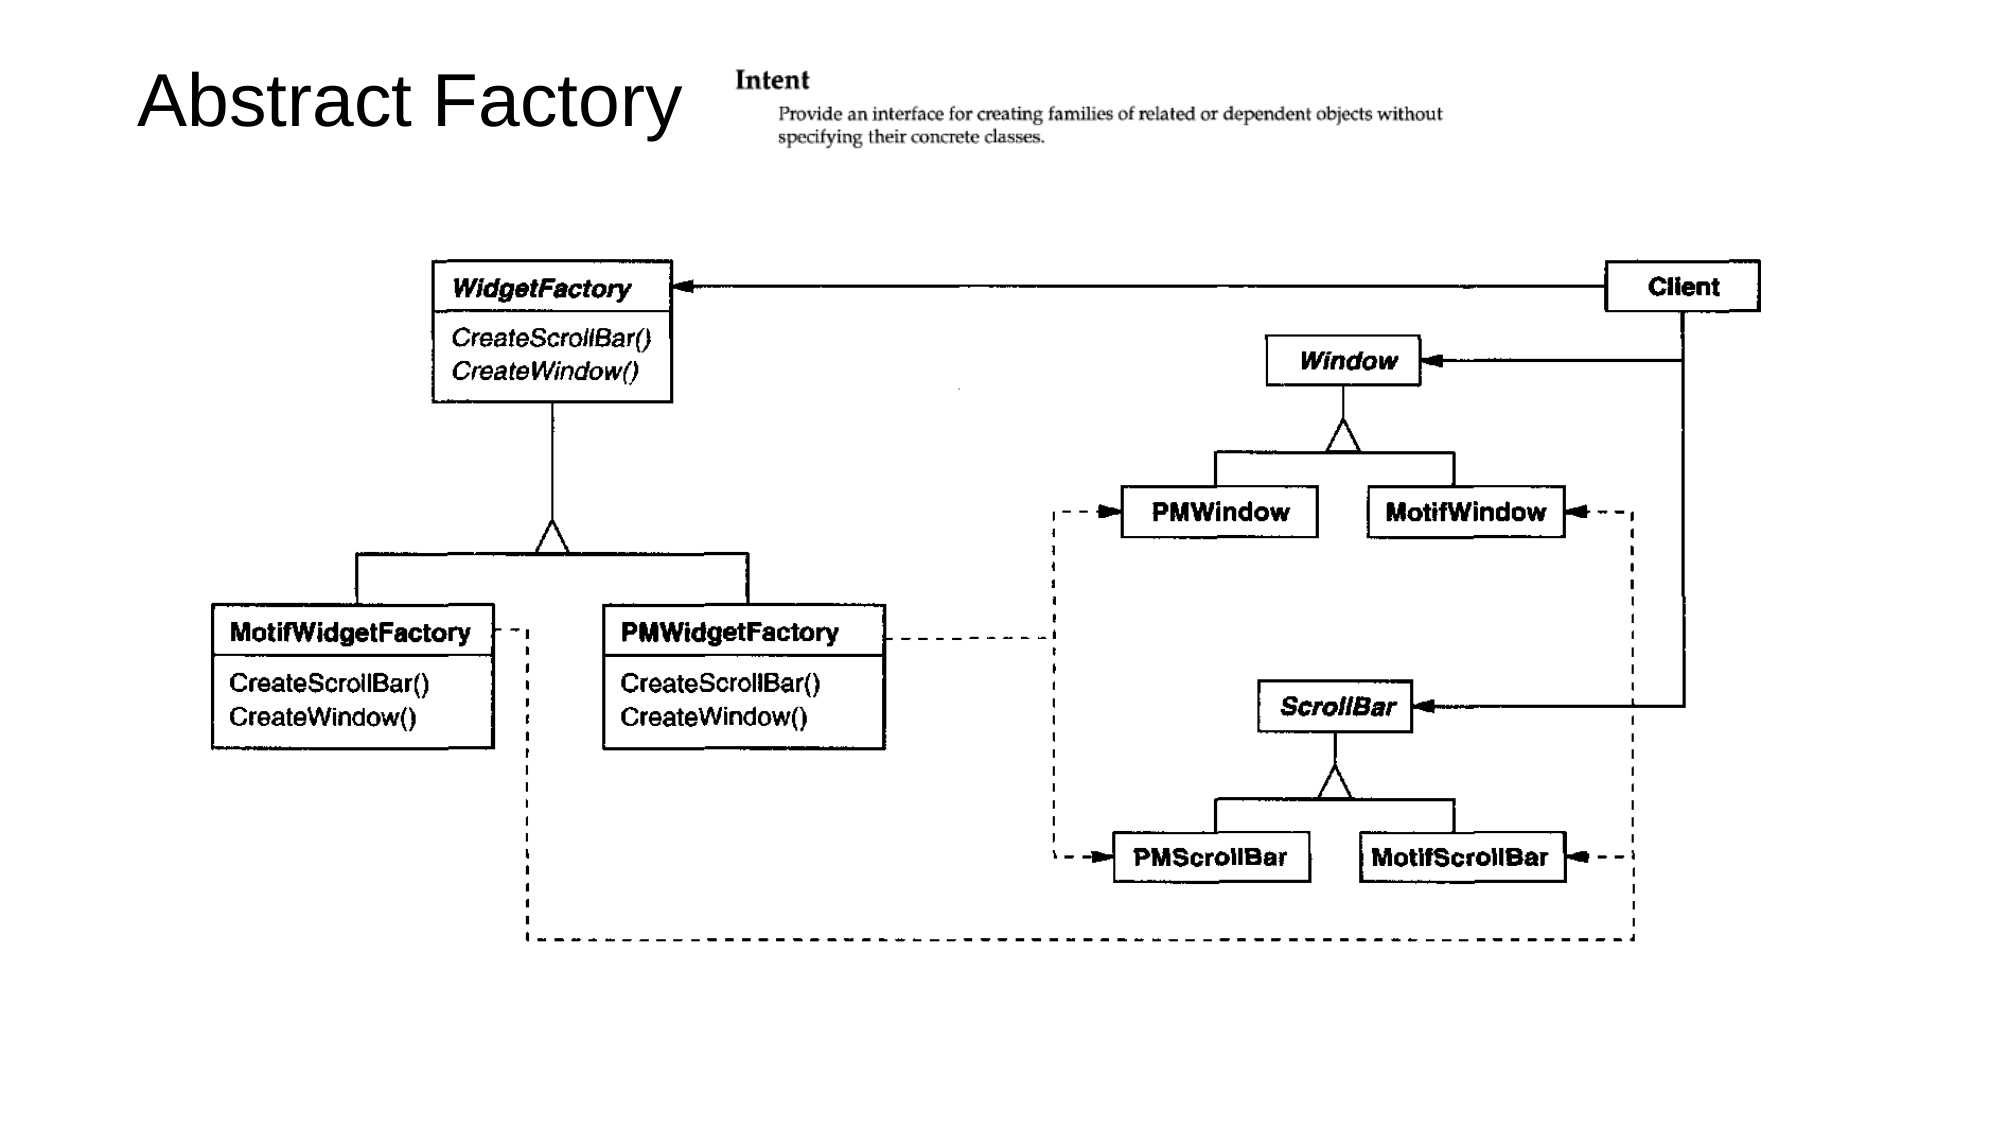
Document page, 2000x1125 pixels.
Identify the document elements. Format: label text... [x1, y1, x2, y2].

picture [714, 44, 1456, 164]
title Abstract Factory [137, 46, 706, 151]
picture [193, 239, 1831, 970]
